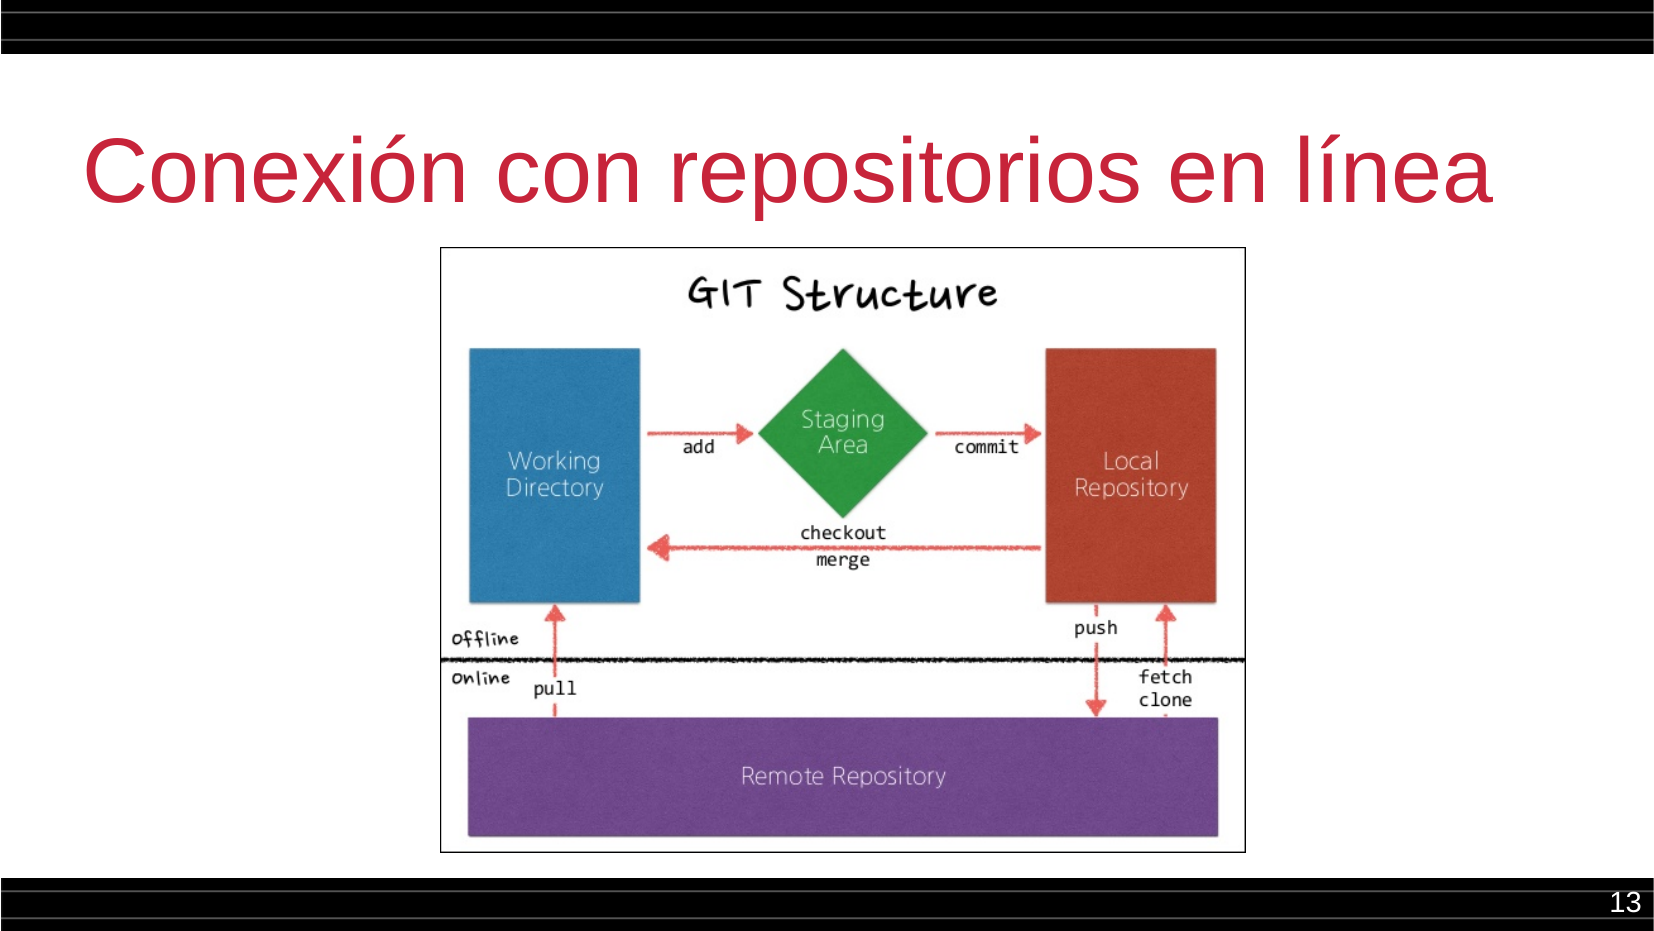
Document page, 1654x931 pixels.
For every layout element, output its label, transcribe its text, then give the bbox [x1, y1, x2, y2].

picture [1, 0, 1654, 54]
picture [1, 878, 1654, 931]
title Conexión con repositorios en línea [82, 92, 1571, 249]
picture [440, 247, 1246, 853]
